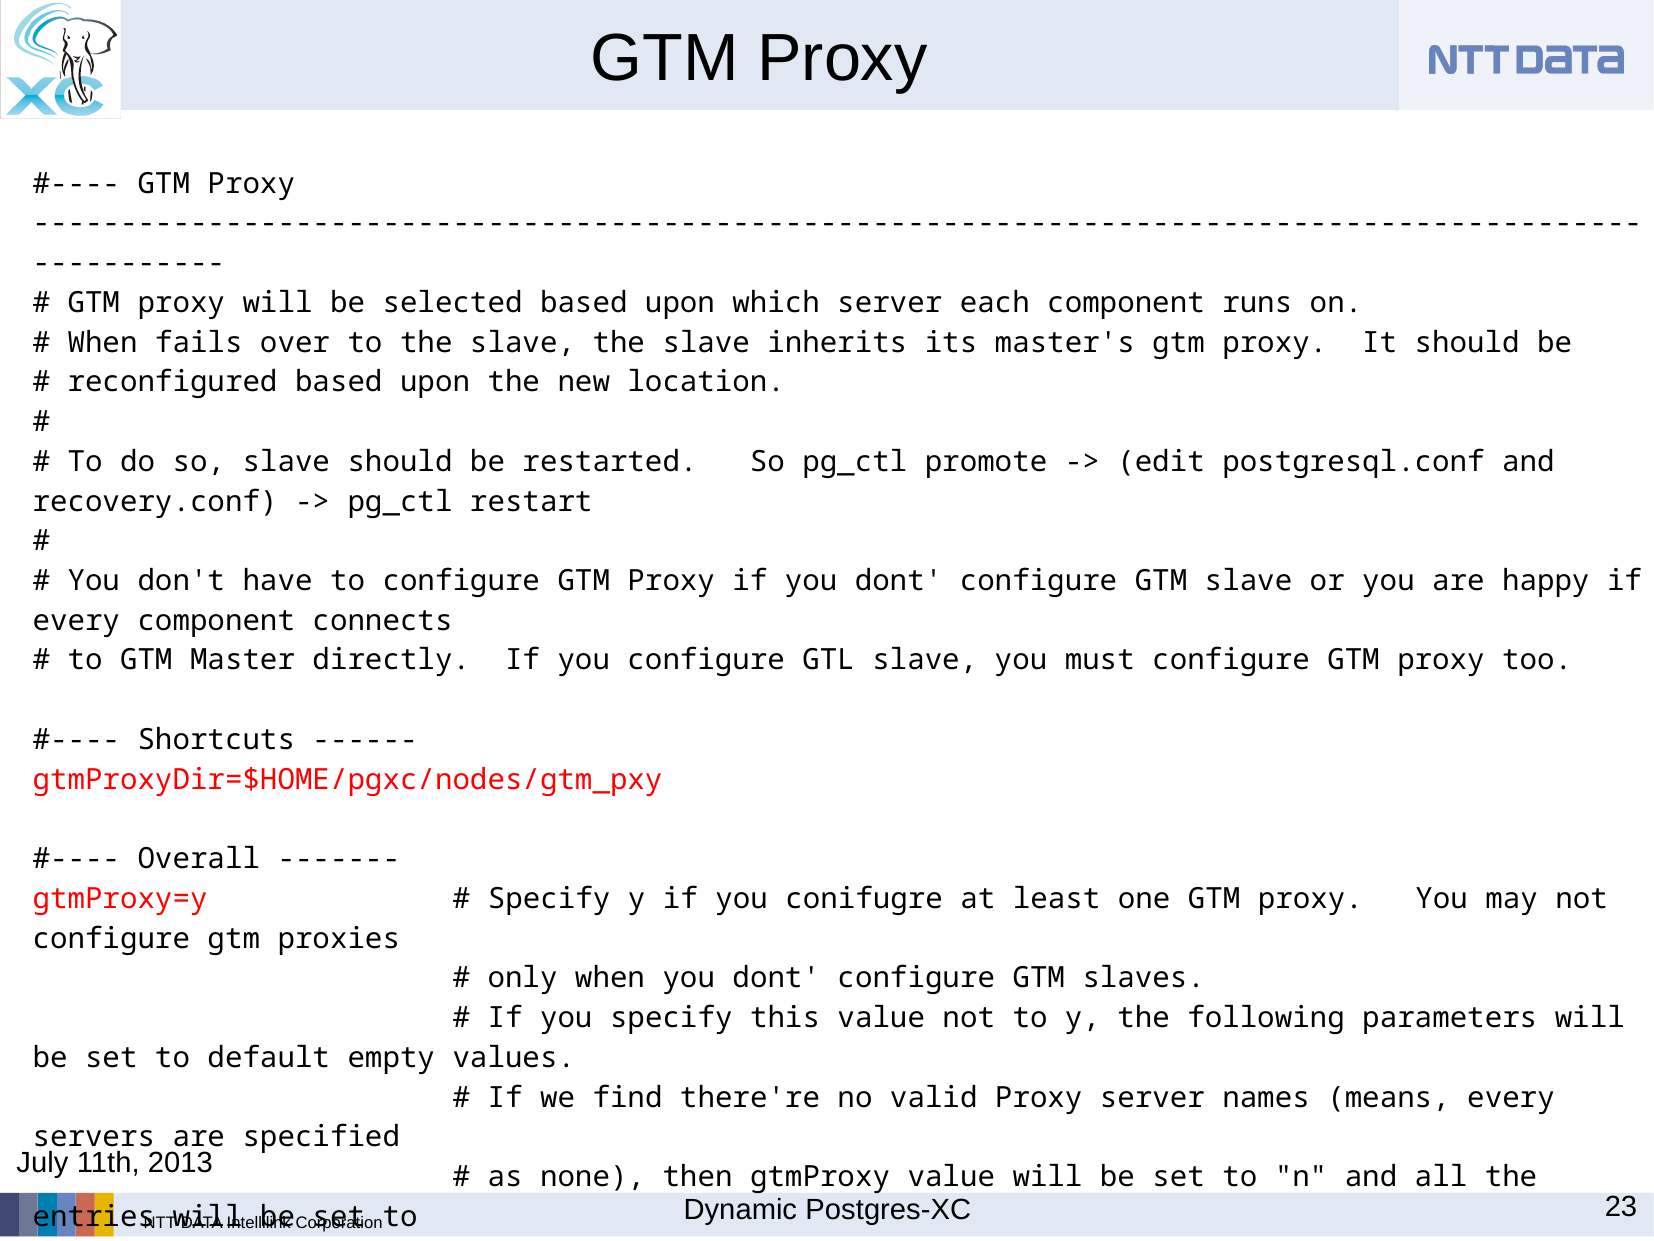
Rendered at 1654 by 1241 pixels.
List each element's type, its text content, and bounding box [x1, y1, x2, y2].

text_box #---- GTM Proxy ------------------------------------------------------------------------------------------------------- # GTM proxy will be selected based upon which server each component runs on. # When fails over to the slave, the slave inherits its master's gtm proxy. It should be # reconfigured based upon the new location. # # To do so, slave should be restarted. So pg_ctl promote -> (edit postgresql.conf and recovery.conf) -> pg_ctl restart # # You don't have to configure GTM Proxy if you dont' configure GTM slave or you are happy if every component connects # to GTM Master directly. If you configure GTL slave, you must configure GTM proxy too. #---- Shortcuts ------ gtmProxyDir=$HOME/pgxc/nodes/gtm_pxy #---- Overall ------- gtmProxy=y # Specify y if you conifugre at least one GTM proxy. You may not configure gtm proxies # only when you dont' configure GTM slaves. # If you specify this value not to y, the following parameters will be set to default empty values. # If we find there're no valid Proxy server names (means, every servers are specified # as none), then gtmProxy value will be set to "n" and all the entries will be set to # empty values. gtmProxyNames=(gtm_pxy1 gtm_pxy2 gtm_pxy3 gtm_pxy4) # No used if it is not configured gtmProxyServers=(node06 node07 node08 node09) # Specify none if you dont' configure it. gtmProxyPorts=(20001 20001 20001 20001) # Not used if it is not configured. gtmProxyDirs=($gtmProxyDir $gtmProxyDir $gtmProxyDir $gtmProxyDir) # Not used if it is not configured. #---- Configuration ---- gtmPxyExtraConfig=none # Extra configuration parameter for gtm_proxy gtmPxySpecificExtraConfig=(none none none none) [17, 154, 1654, 1130]
picture [0, 0, 121, 119]
title GTM Proxy [120, 3, 1399, 110]
picture [1429, 45, 1624, 74]
